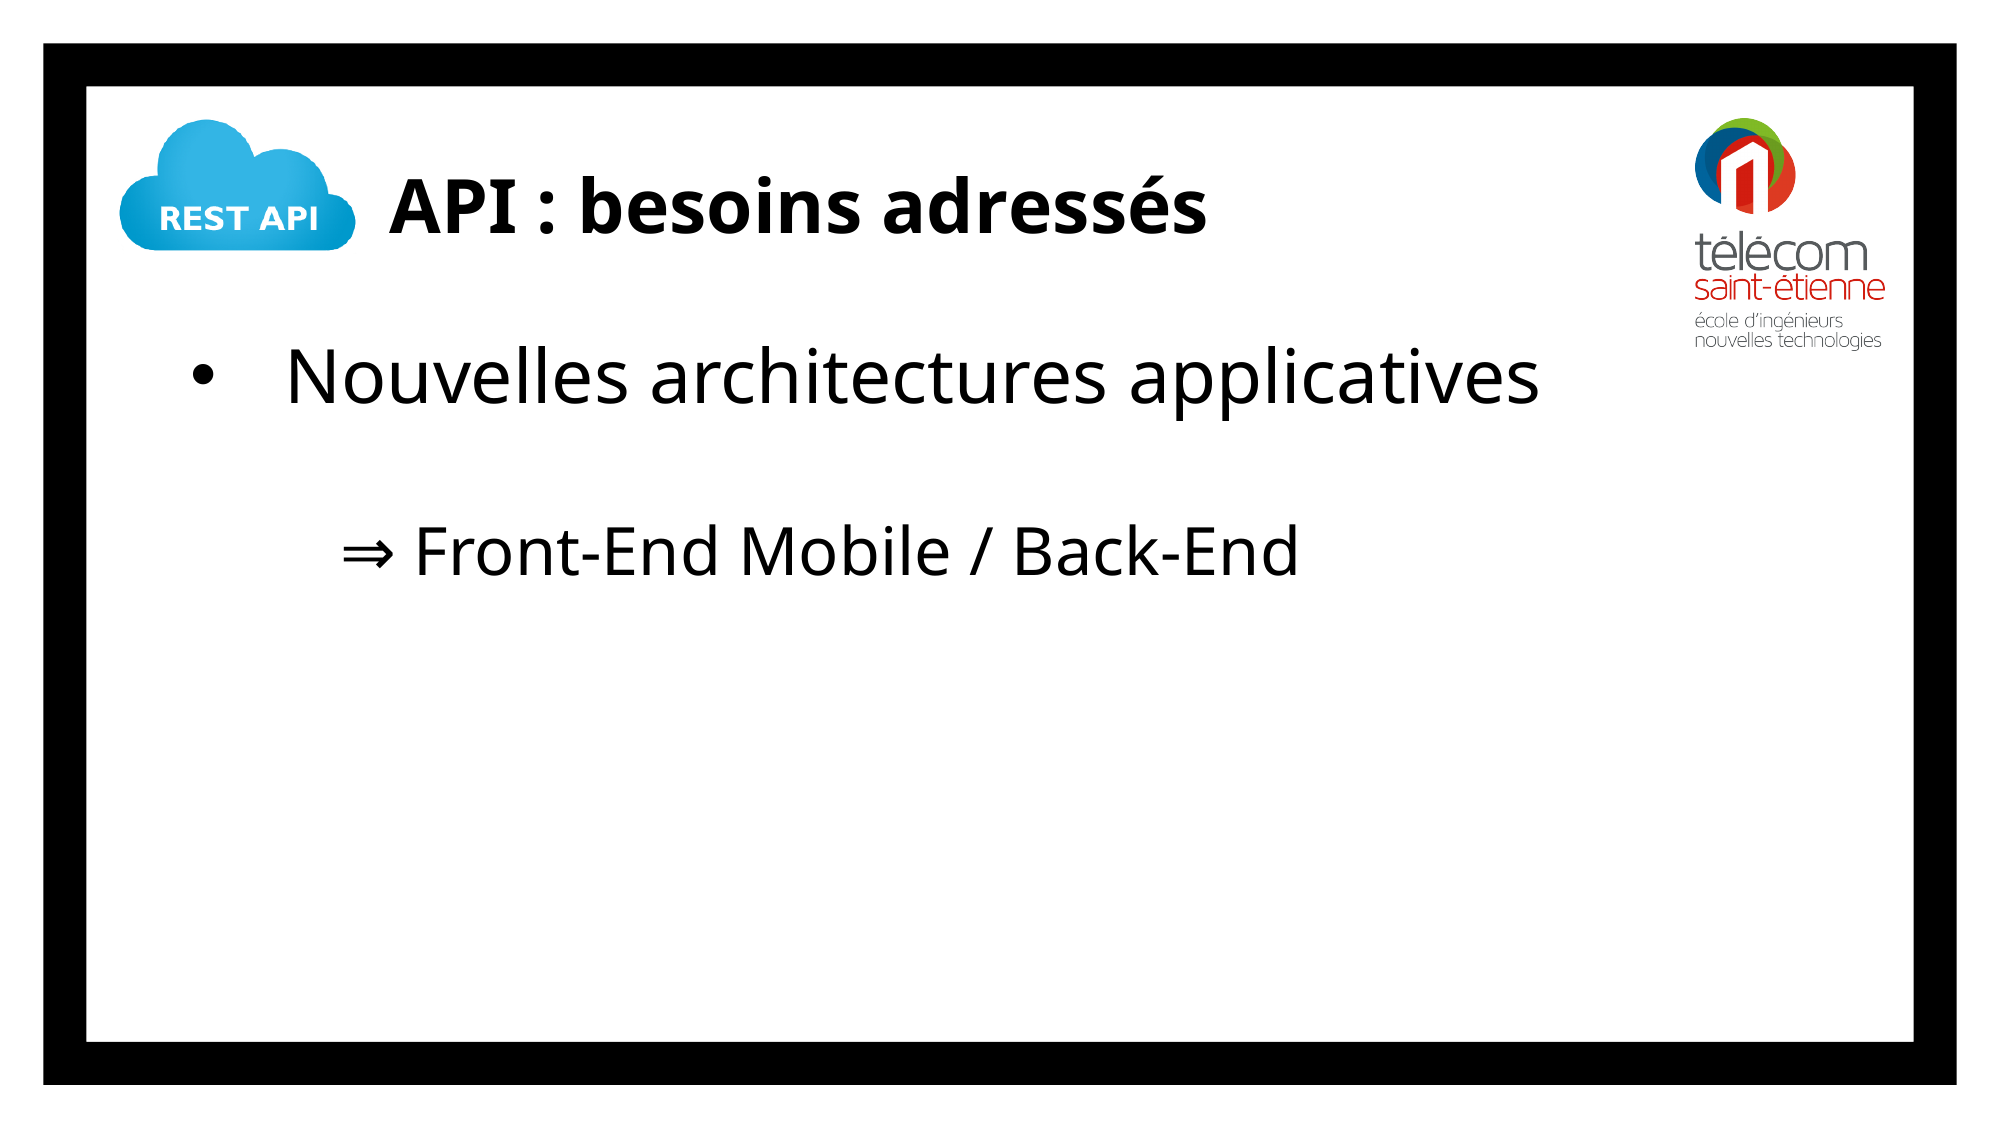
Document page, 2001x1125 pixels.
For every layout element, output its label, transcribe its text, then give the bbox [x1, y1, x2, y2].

text_box Nouvelles architectures applicatives ⇒ Front-End Mobile / Back-End [175, 320, 1881, 771]
picture [117, 118, 357, 254]
picture [1695, 118, 1885, 351]
title API : besoins adressés [369, 138, 1695, 304]
